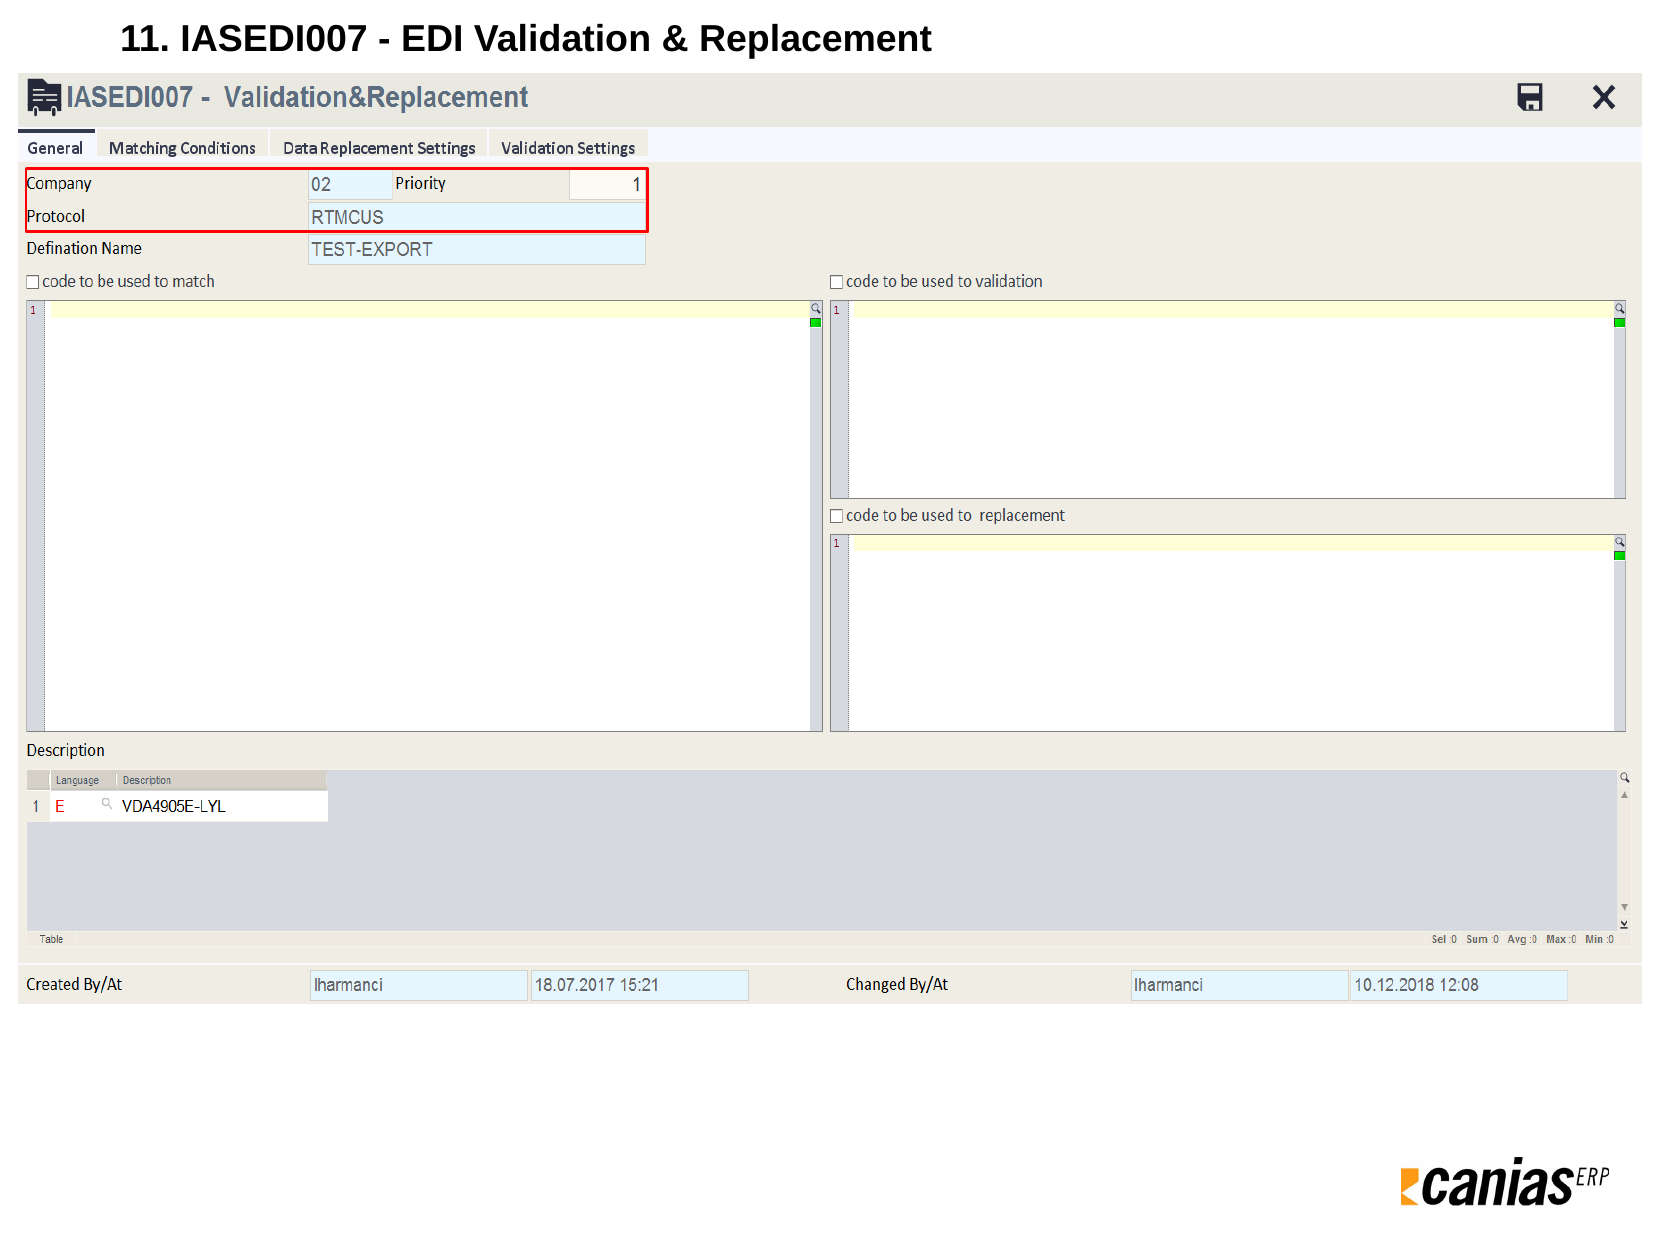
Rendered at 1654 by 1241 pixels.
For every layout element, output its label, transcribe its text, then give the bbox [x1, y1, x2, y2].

picture [18, 73, 1642, 1004]
text_box 11. IASEDI007 - EDI Validation & Replacement [10, 6, 1624, 65]
picture [1375, 1139, 1635, 1223]
